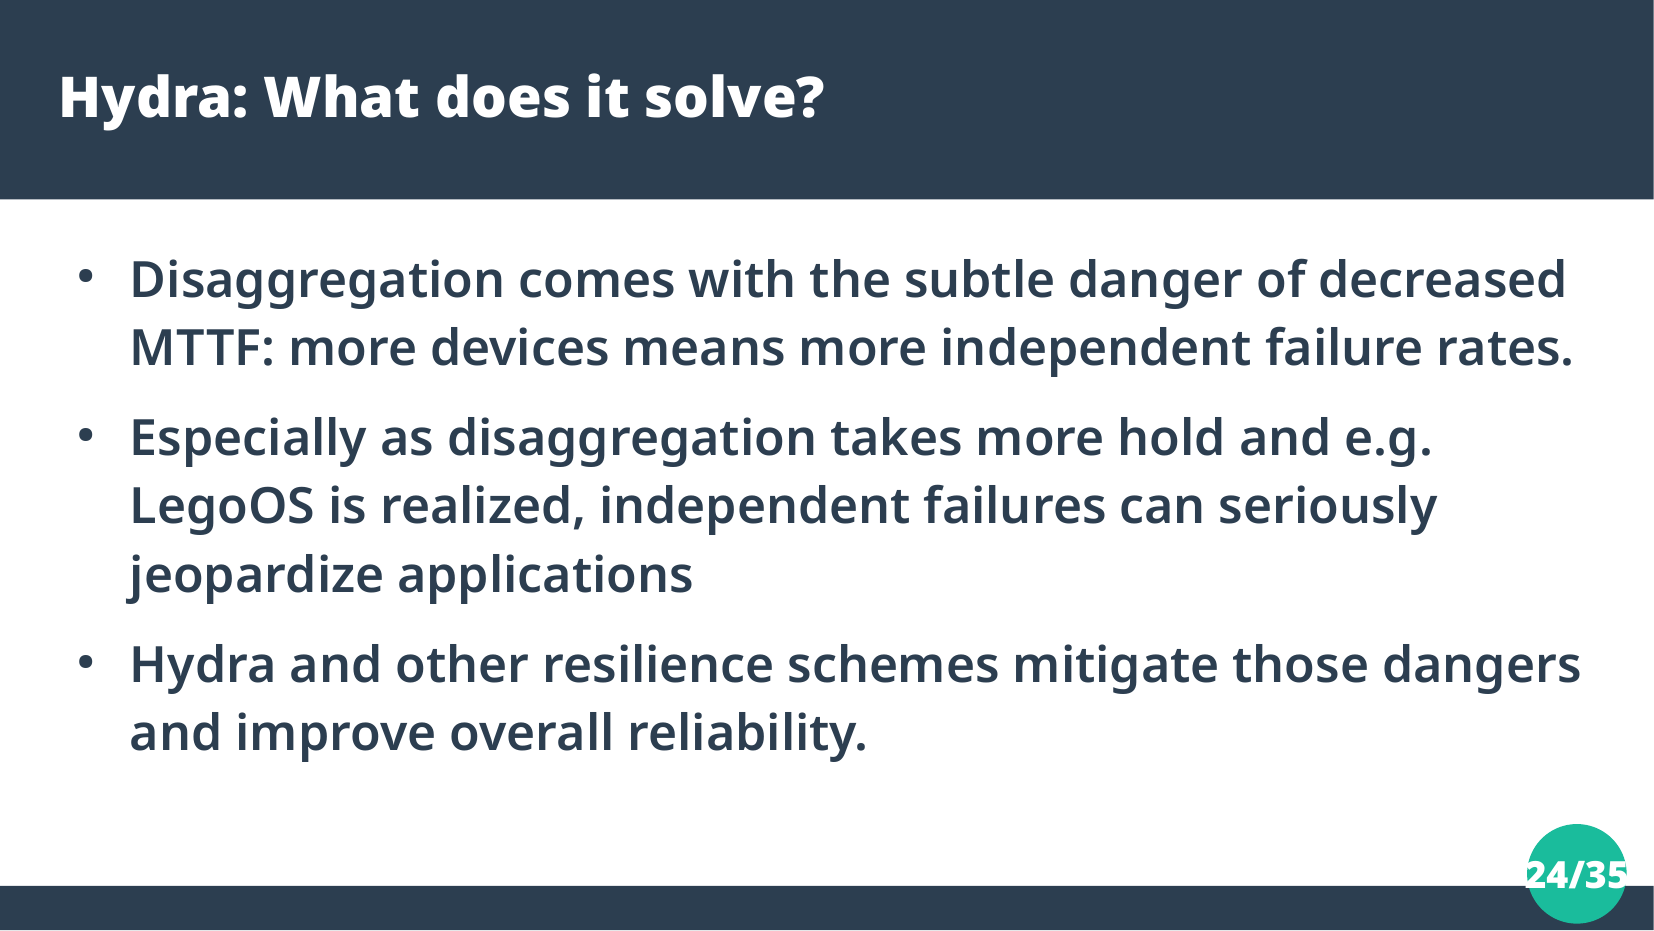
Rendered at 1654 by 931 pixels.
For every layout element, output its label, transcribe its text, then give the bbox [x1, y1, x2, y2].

title Hydra: What does it solve? [59, 37, 1595, 155]
list Disaggregation comes with the subtle danger of decreased MTTF: more devices means more independent failure rates. Especially as disaggregation takes more hold and e.g. LegoOS is realized, independent failures can seriously jeopardize applications Hydra and other resilience schemes mitigate those dangers and improve overall reliability. [59, 243, 1595, 864]
